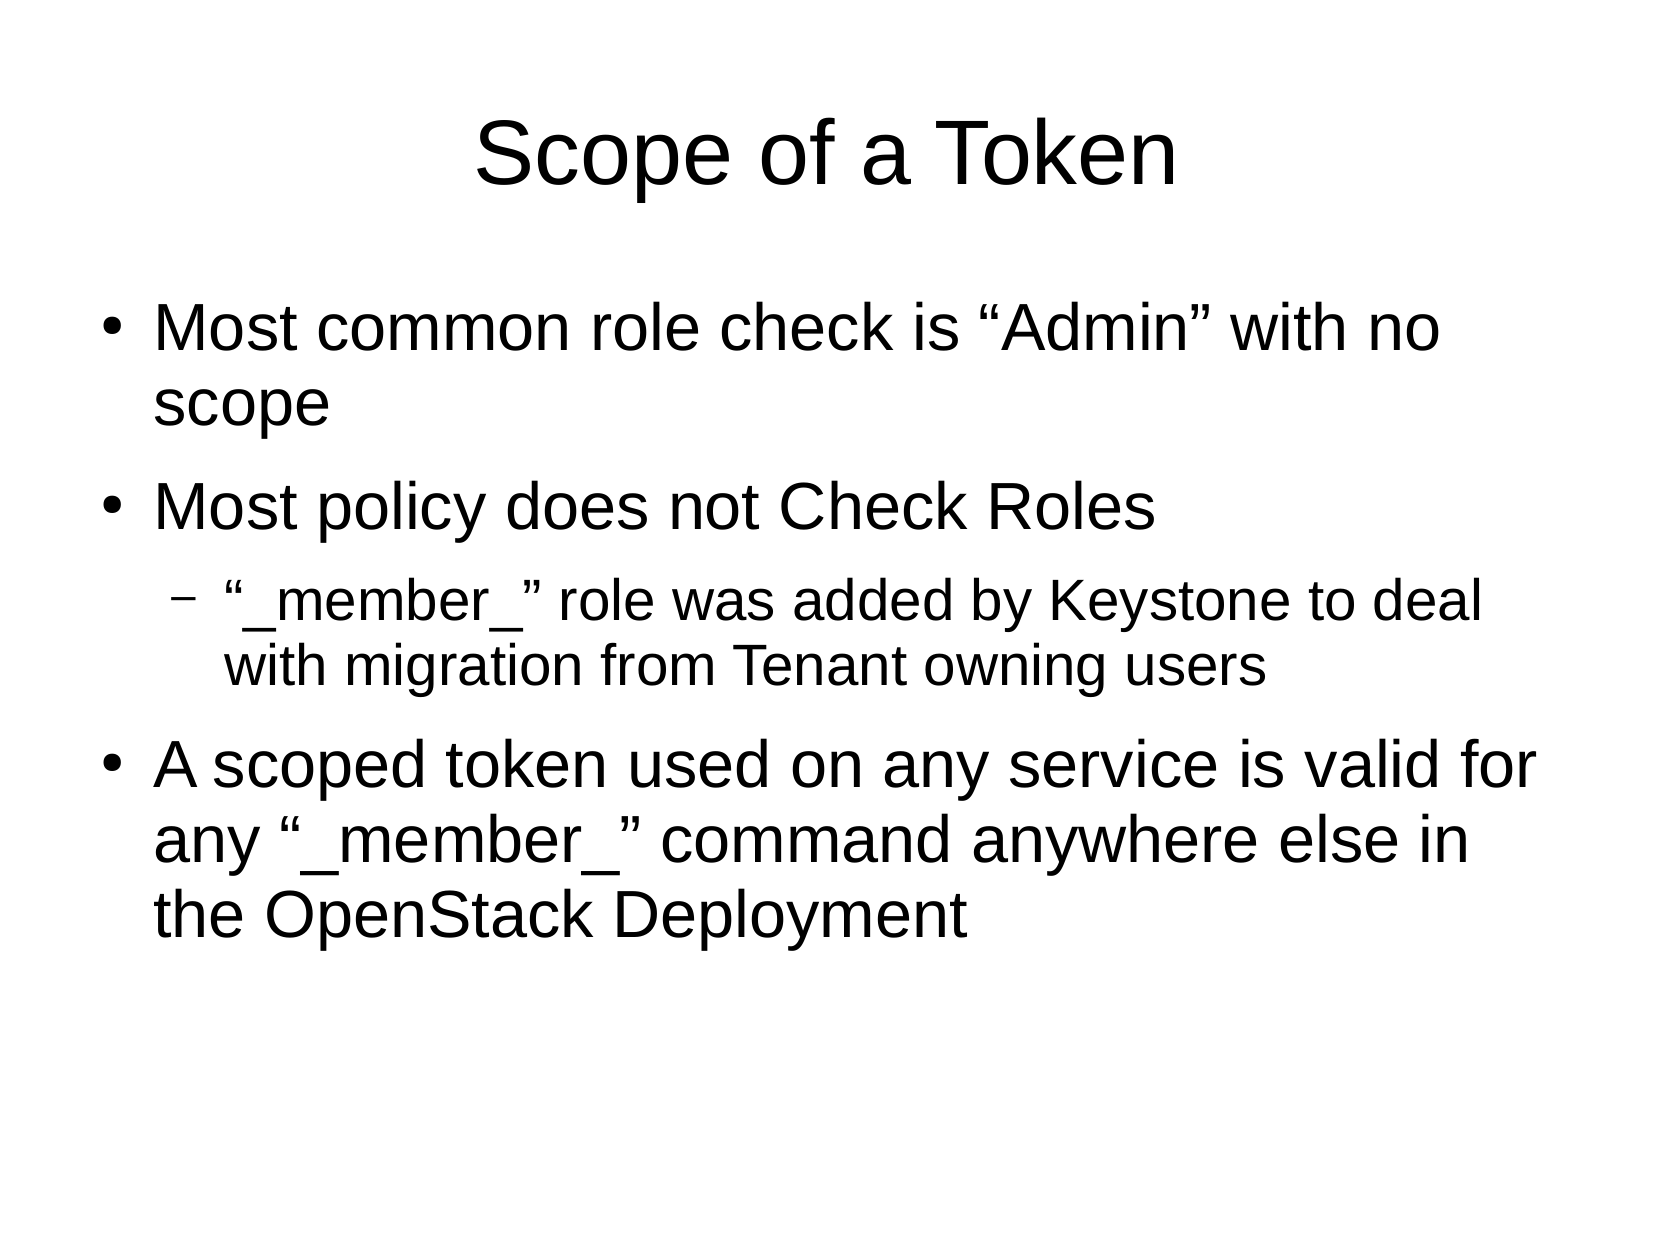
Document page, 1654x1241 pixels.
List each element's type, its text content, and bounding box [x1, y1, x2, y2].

list Most common role check is “Admin” with no scope Most policy does not Check Roles “_member_” role was added by Keystone to deal with migration from Tenant owning users A scoped token used on any service is valid for any “_member_” command anywhere else in the OpenStack Deployment [82, 290, 1571, 1010]
title Scope of a Token [82, 49, 1571, 257]
